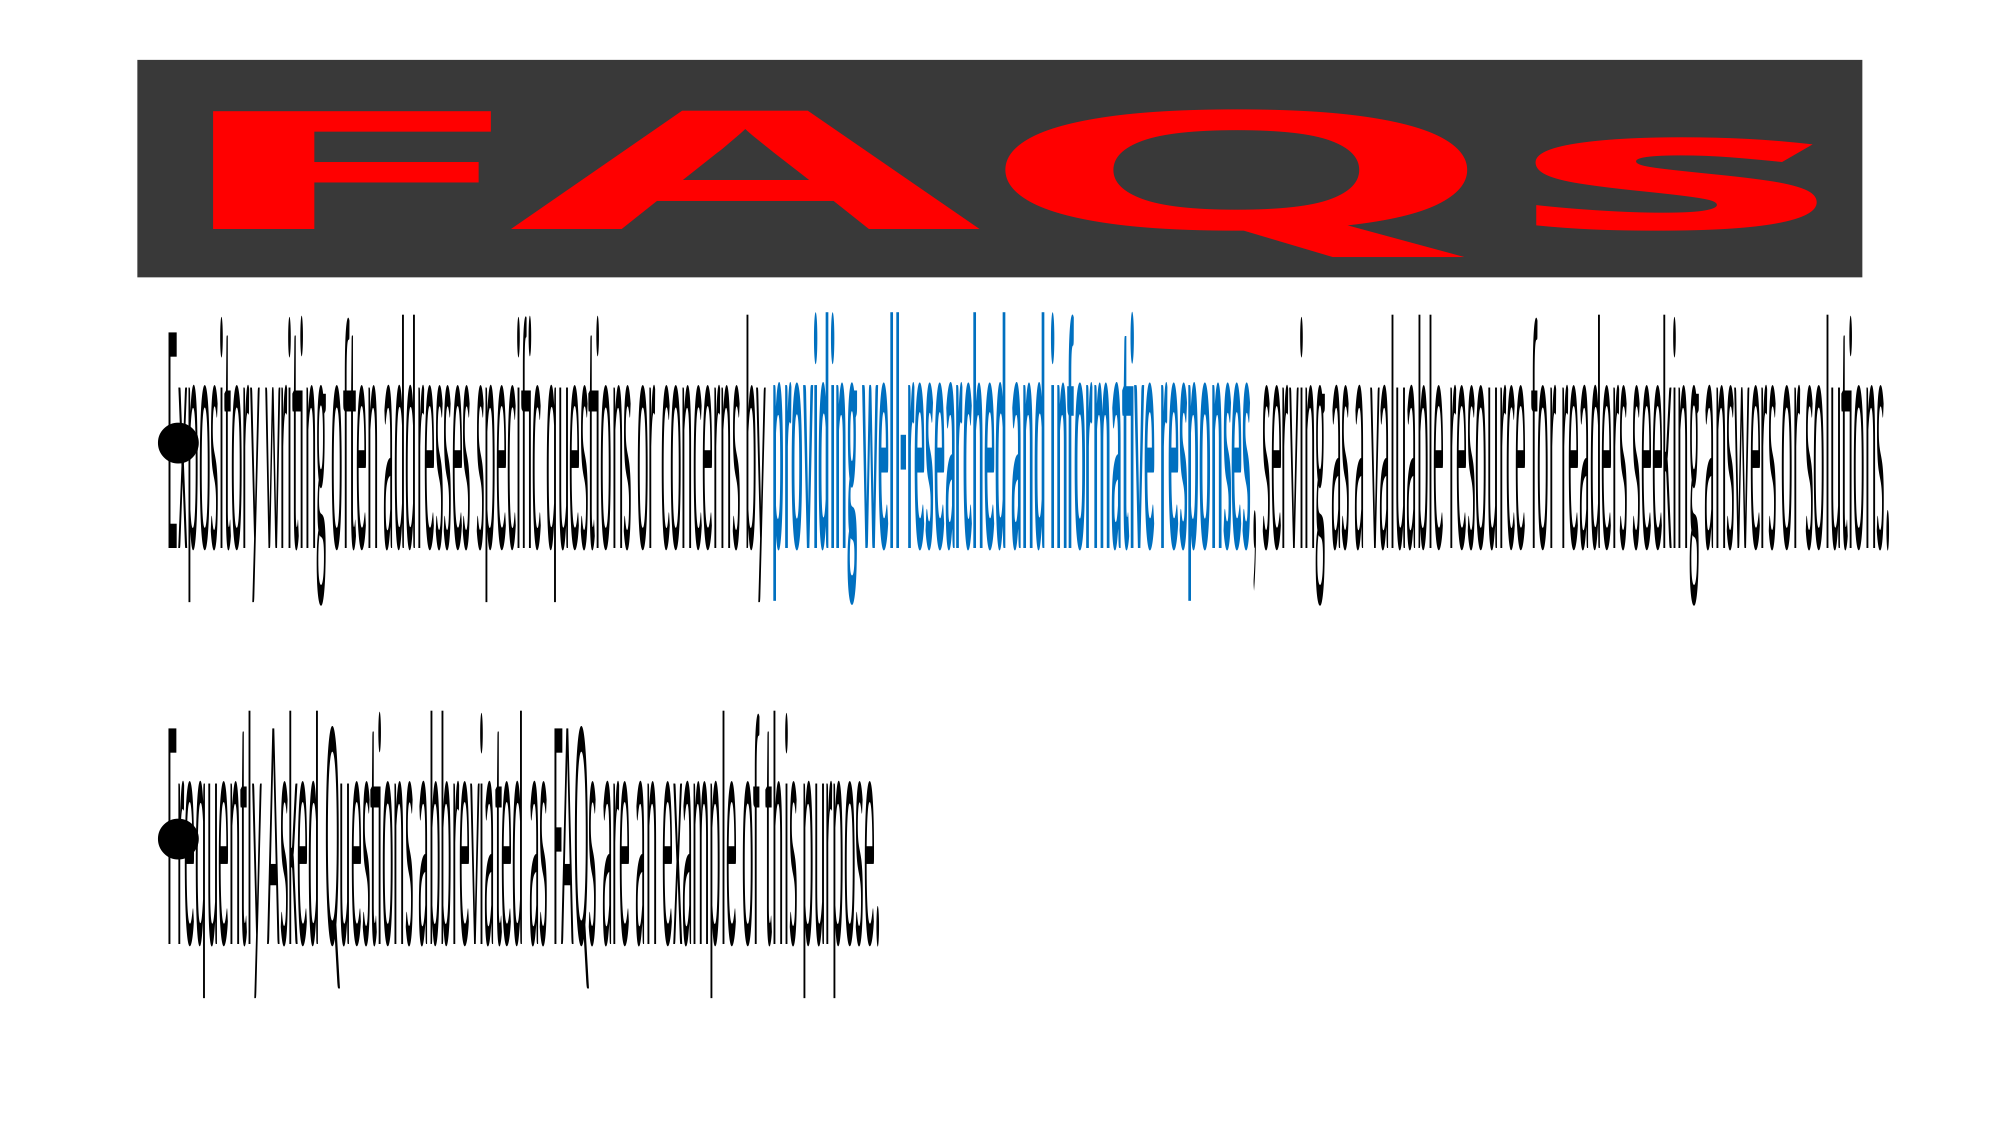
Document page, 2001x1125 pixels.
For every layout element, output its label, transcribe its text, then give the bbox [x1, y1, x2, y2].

list Expository writing often addresses specific questions or concerns by providing well-researched and informative responses, serving as a valuable resource for readers seeking answers or solutions. Frequently Asked Questions abbreviated as FAQs are an example of this purpose. [137, 299, 1863, 1014]
title FAQs [137, 59, 1863, 278]
